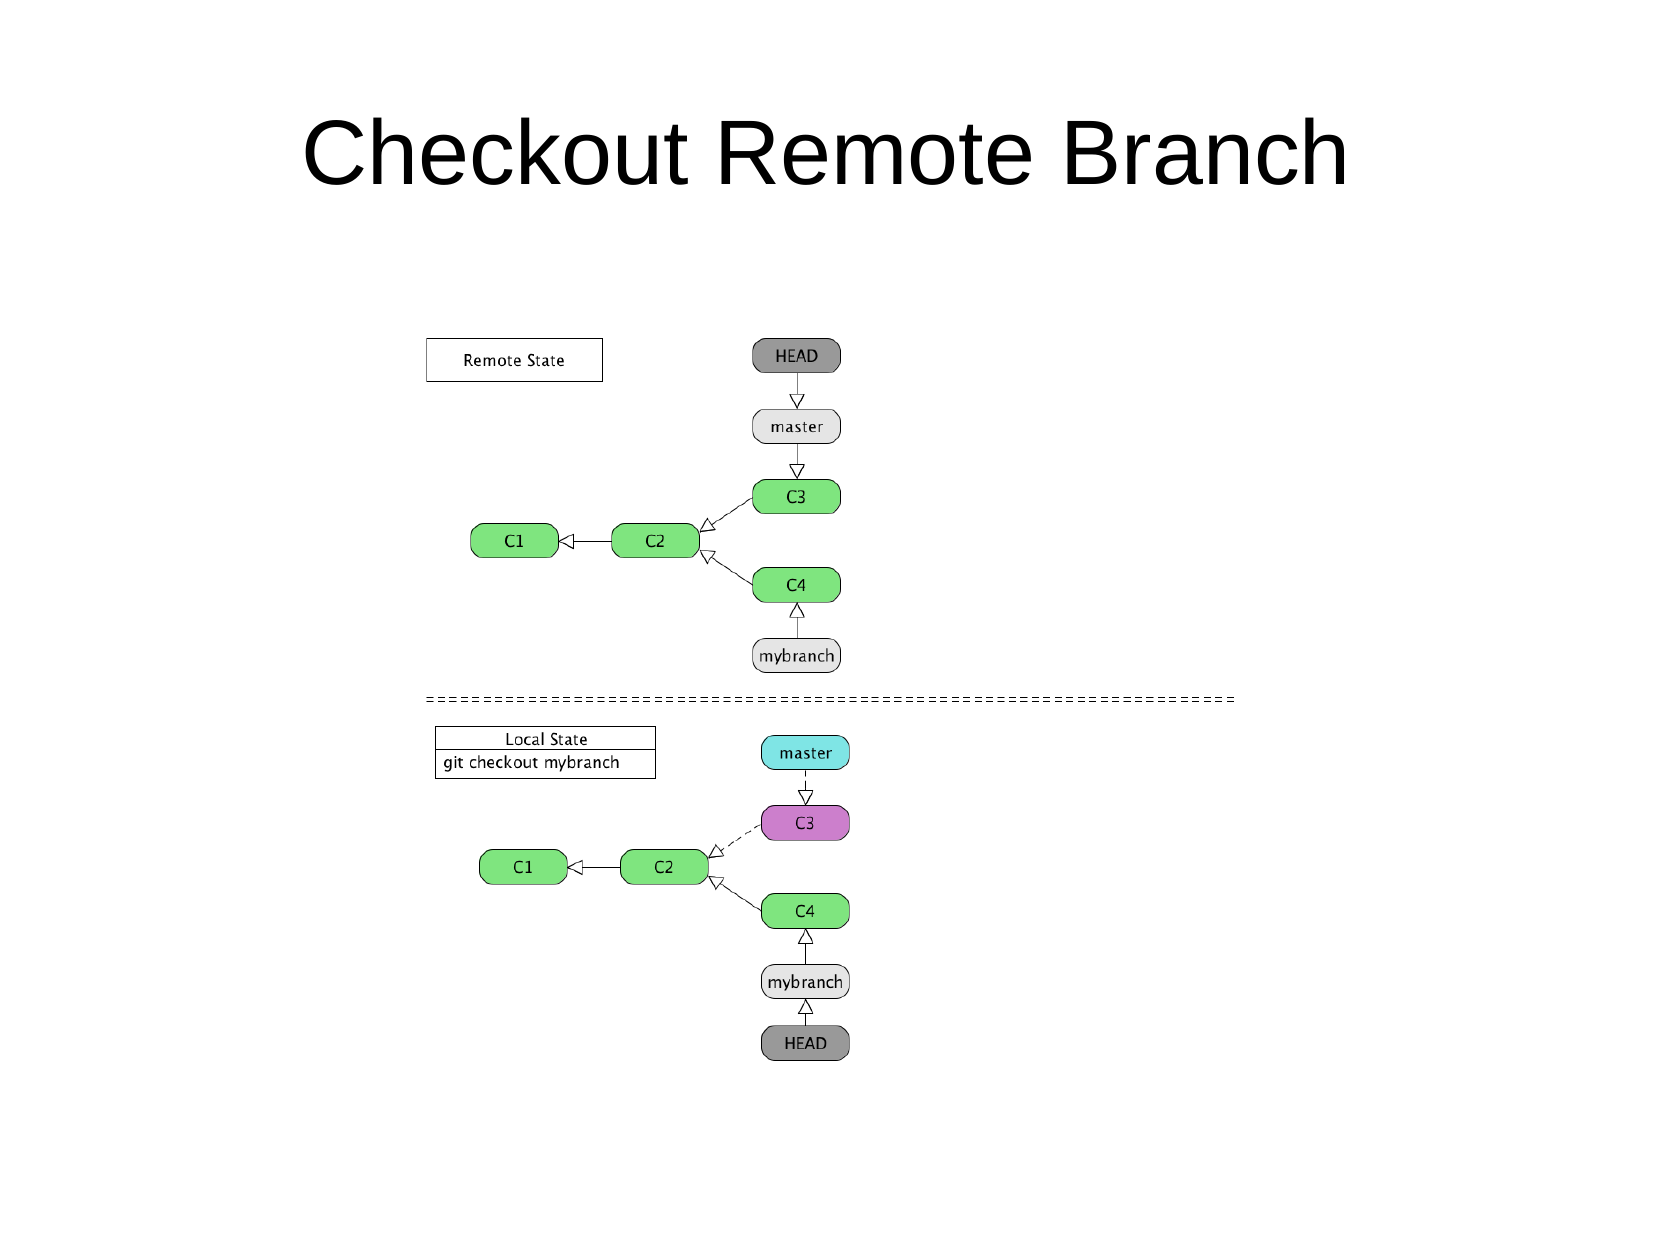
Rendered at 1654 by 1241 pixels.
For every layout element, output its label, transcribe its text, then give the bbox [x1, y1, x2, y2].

picture [382, 320, 1272, 1078]
title Checkout Remote Branch [82, 49, 1571, 257]
